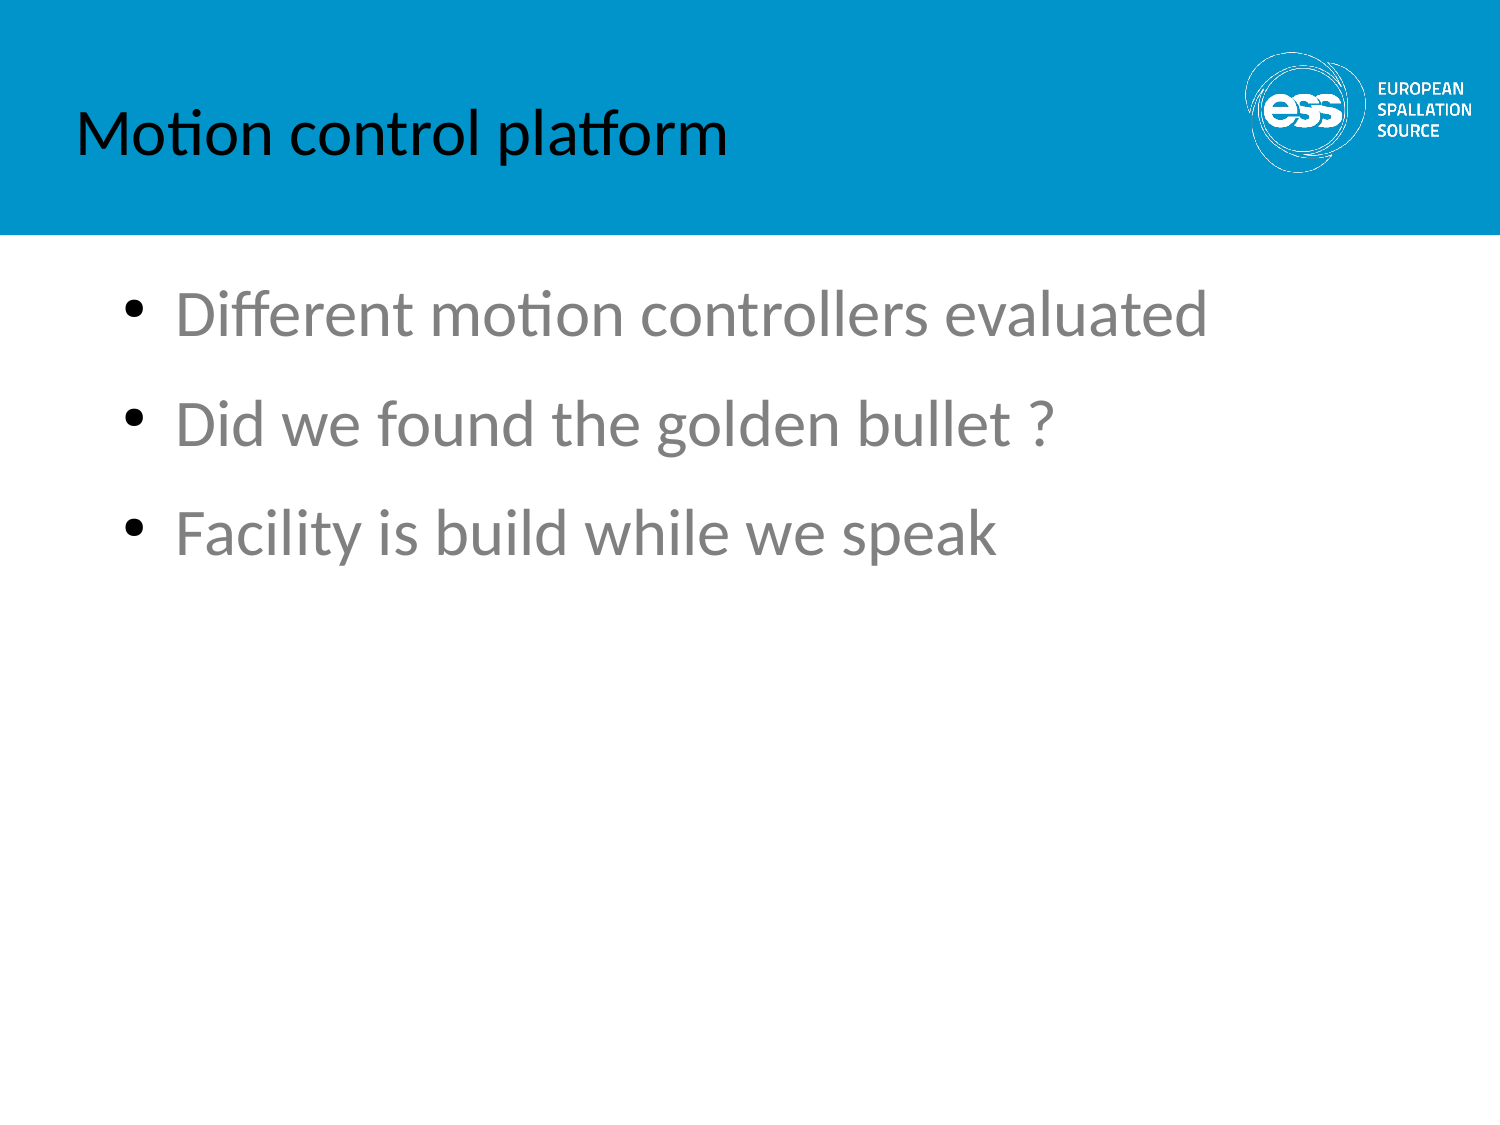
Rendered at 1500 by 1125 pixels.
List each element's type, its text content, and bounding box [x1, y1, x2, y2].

picture [1436, 104, 1444, 115]
picture [1418, 104, 1423, 115]
picture [1443, 86, 1450, 93]
picture [1398, 109, 1406, 115]
picture [1379, 83, 1385, 94]
picture [1422, 125, 1428, 134]
picture [1264, 94, 1342, 127]
picture [1409, 104, 1415, 115]
list Different motion controllers evaluated Did we found the golden bullet ? Facility is build while we speak [90, 262, 1441, 1005]
picture [1400, 83, 1407, 94]
title Motion control platform [75, 45, 1247, 233]
picture [1389, 104, 1393, 115]
picture [1432, 125, 1438, 136]
picture [1454, 83, 1458, 94]
picture [1423, 83, 1430, 94]
